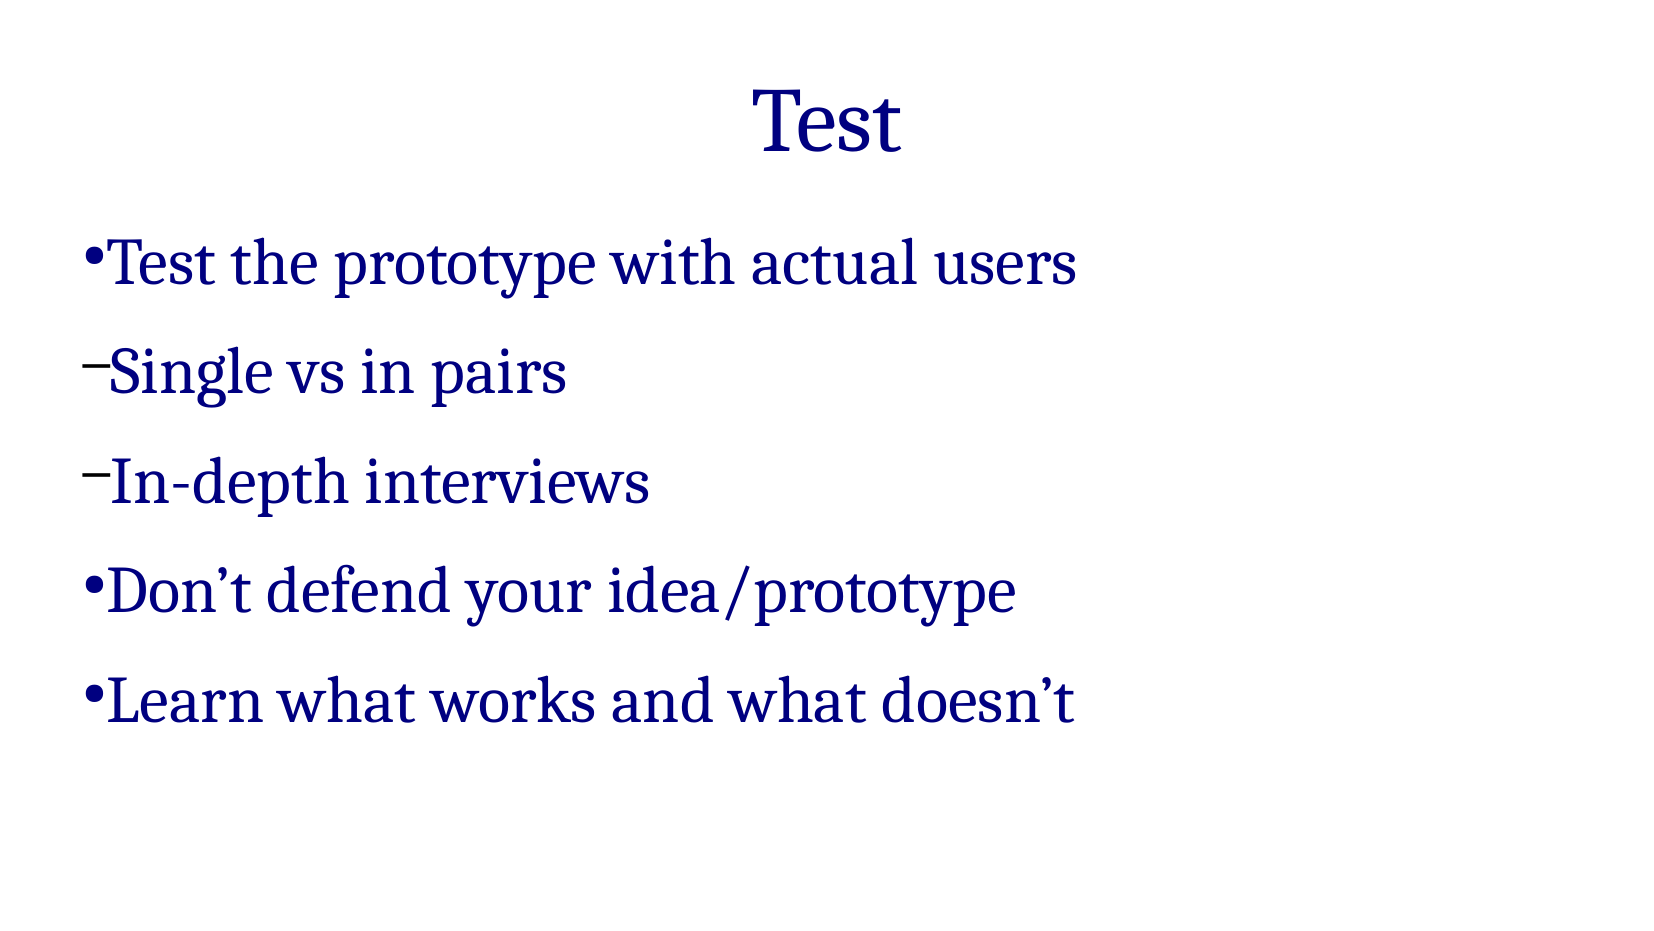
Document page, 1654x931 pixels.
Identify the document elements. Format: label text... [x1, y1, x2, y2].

list Test the prototype with actual users Single vs in pairs In-depth interviews Don’t defend your idea/prototype Learn what works and what doesn’t [82, 217, 1571, 758]
title Test [82, 37, 1571, 193]
